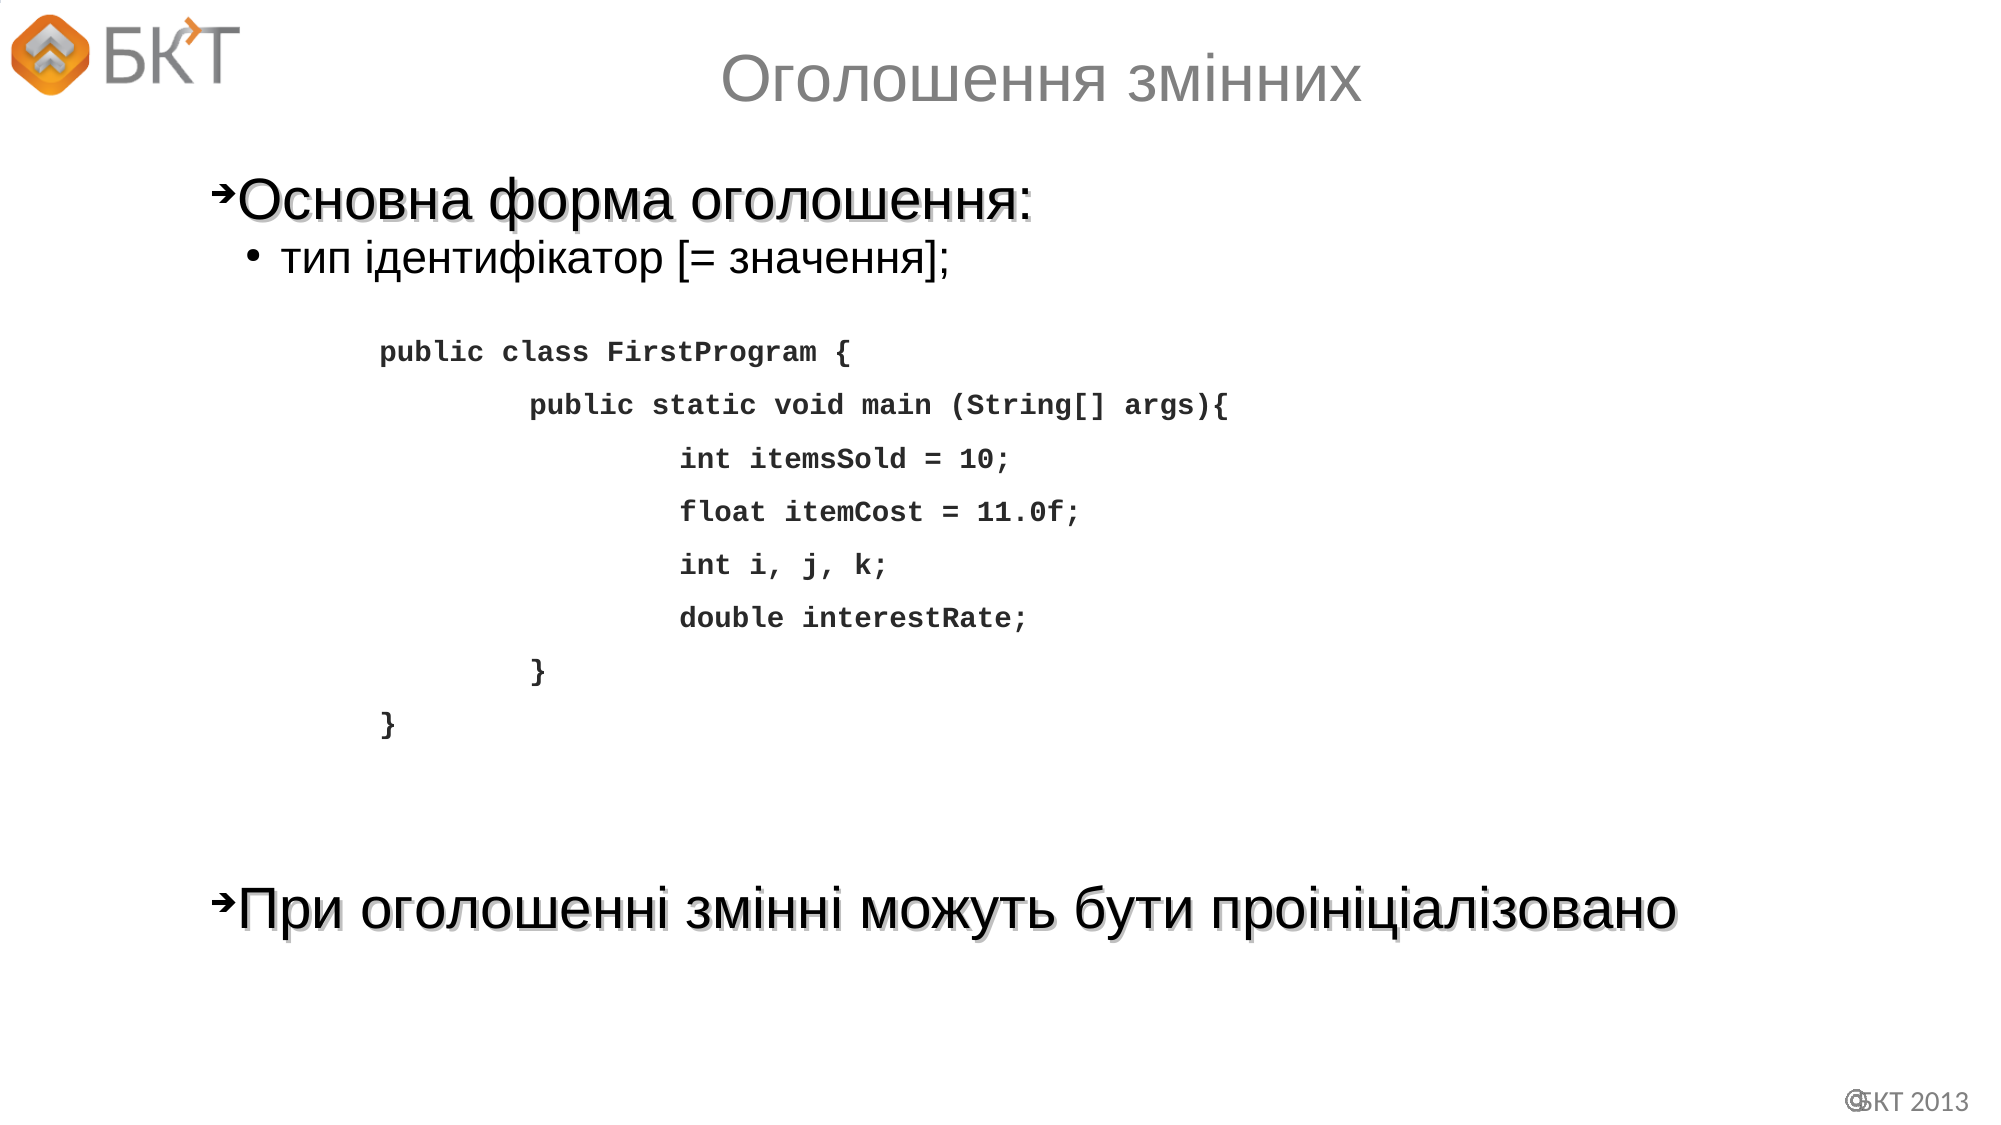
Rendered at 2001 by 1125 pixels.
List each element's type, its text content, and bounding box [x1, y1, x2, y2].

text_box Оголошення змінних [583, 30, 1501, 121]
text_box Основна форма оголошення: тип ідентифікатор [= значення]; При оголошенні змінні можуть бути проініціалізовано [195, 160, 1741, 1000]
picture [4, 9, 250, 97]
text_box public class FirstProgram { public static void main (String[] args){ int itemsSold = 10; float itemCost = 11.0f; int i, j, k; double interestRate; } } [364, 324, 1641, 748]
picture [1845, 1084, 1867, 1116]
